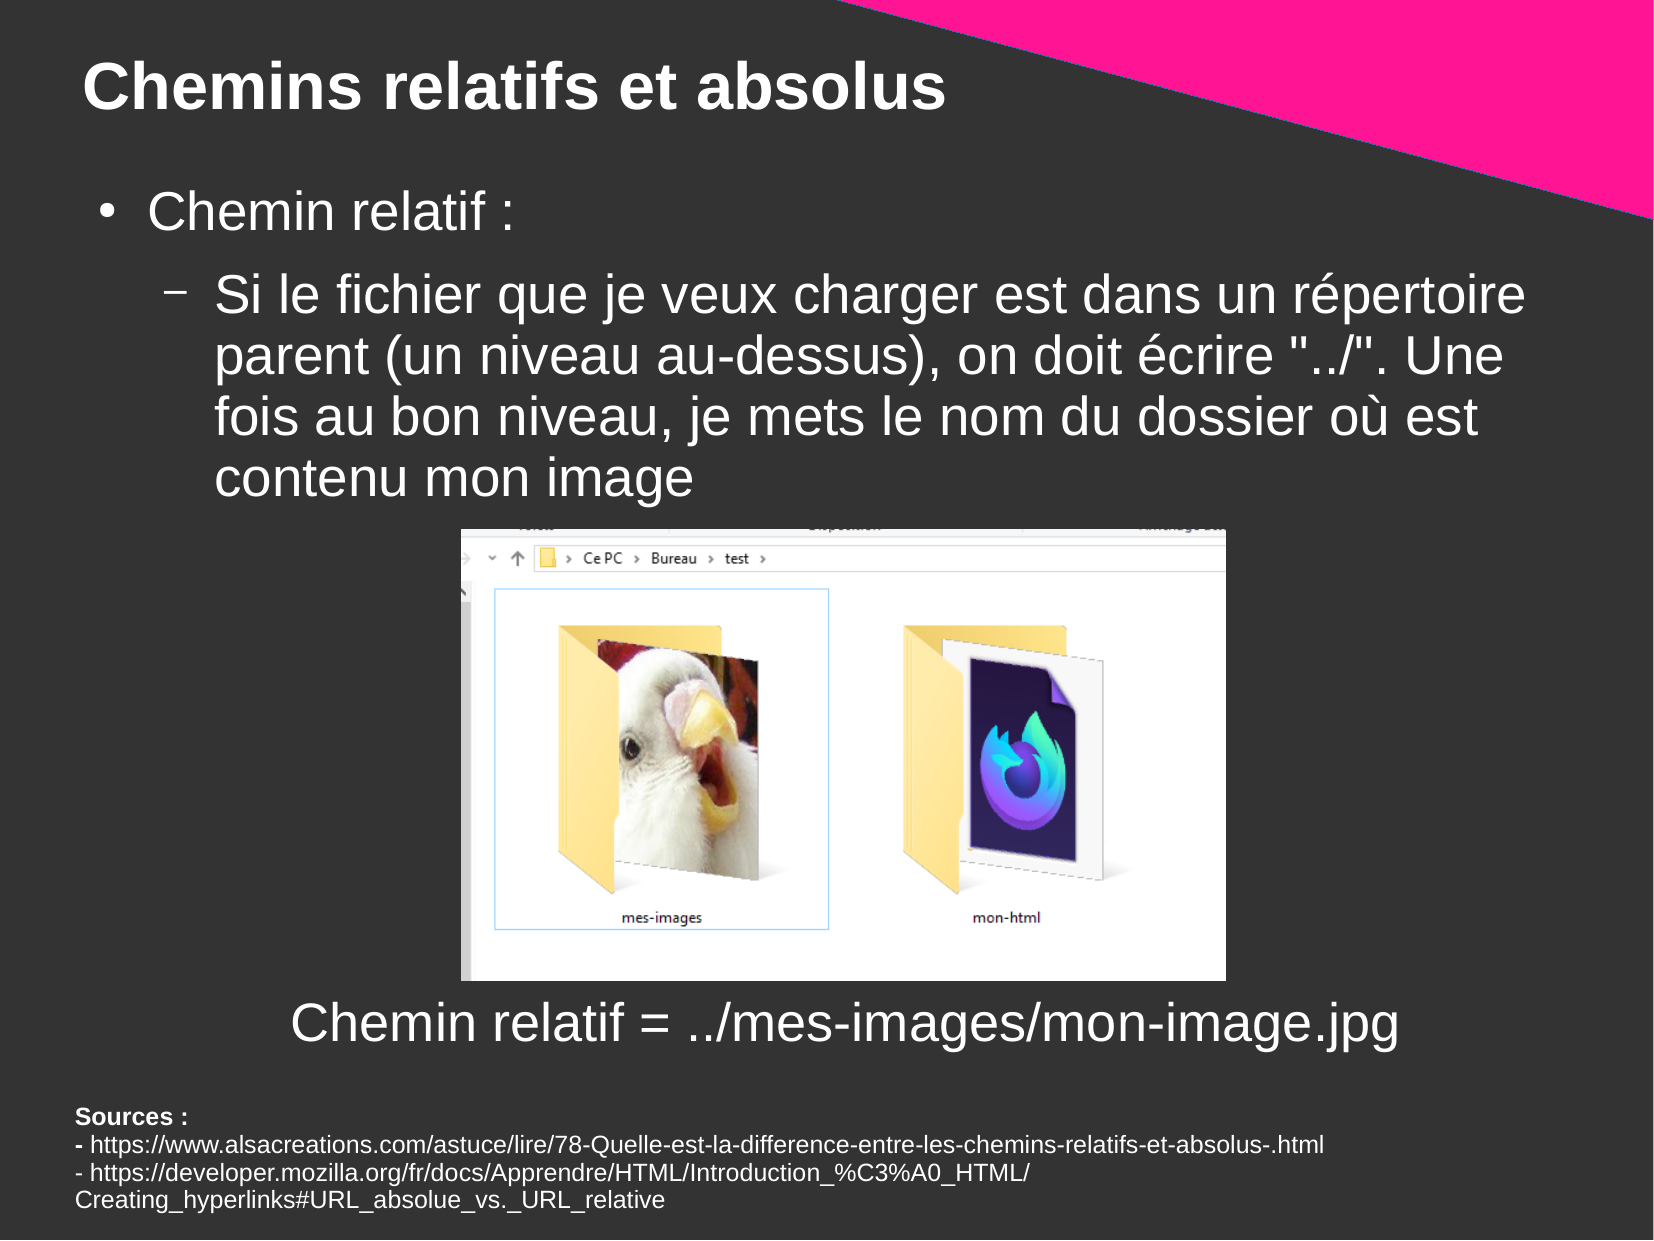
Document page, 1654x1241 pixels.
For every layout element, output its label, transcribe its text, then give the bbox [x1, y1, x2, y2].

list Chemin relatif : Si le fichier que je veux charger est dans un répertoire parent (un niveau au-dessus), on doit écrire "../". Une fois au bon niveau, je mets le nom du dossier où est contenu mon image [80, 180, 1546, 508]
title Chemin relatif = ../mes-images/mon-image.jpg [271, 992, 1421, 1063]
picture [461, 529, 1226, 981]
text_box Sources : - https://www.alsacreations.com/astuce/lire/78-Quelle-est-la-difference-entre-les-chemins-relatifs-et-absolus-.html - https://developer.mozilla.org/fr/docs/Apprendre/HTML/Introduction_%C3%A0_HTML/Creating_hyperlinks#URL_absolue_vs._URL_relative [60, 1094, 1546, 1241]
text_box [837, 0, 1654, 220]
title Chemins relatifs et absolus [82, 49, 1571, 162]
